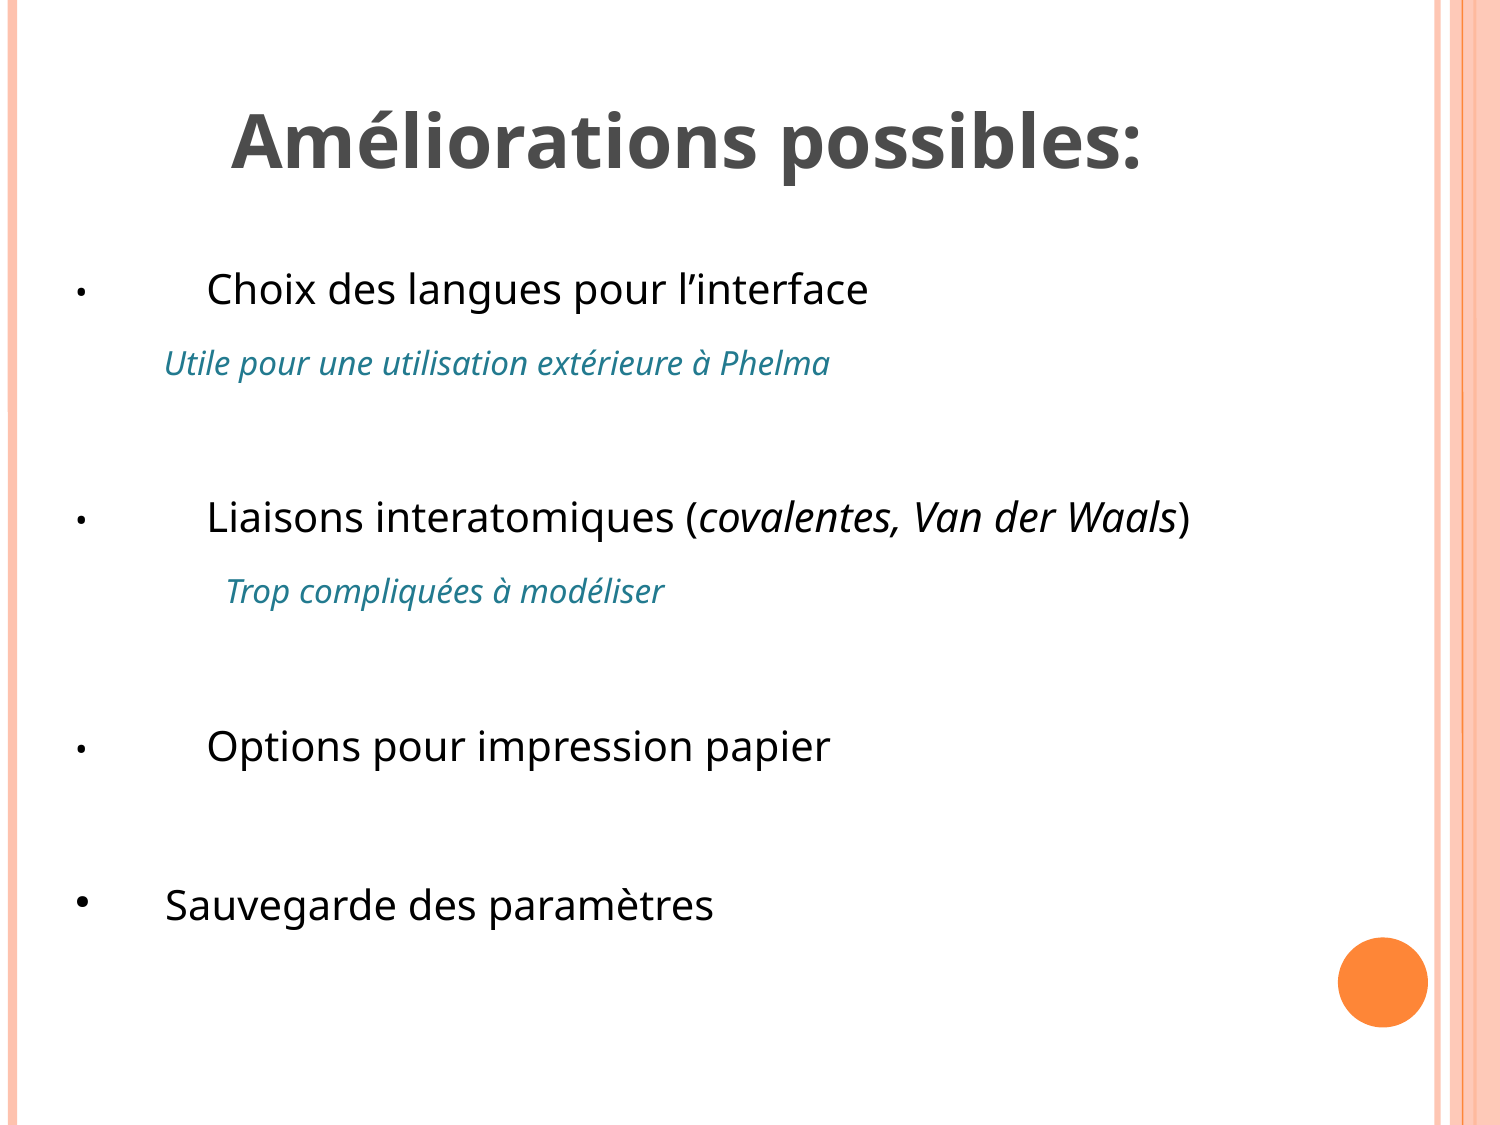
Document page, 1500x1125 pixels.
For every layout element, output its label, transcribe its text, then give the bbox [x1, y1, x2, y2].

list • Choix des langues pour l’interface Utile pour une utilisation extérieure à Phelma • Liaisons interatomiques (covalentes, Van der Waals) Trop compliquées à modéliser • Options pour impression papier Sauvegarde des paramètres [75, 262, 1300, 1048]
title Améliorations possibles: [75, 52, 1300, 226]
